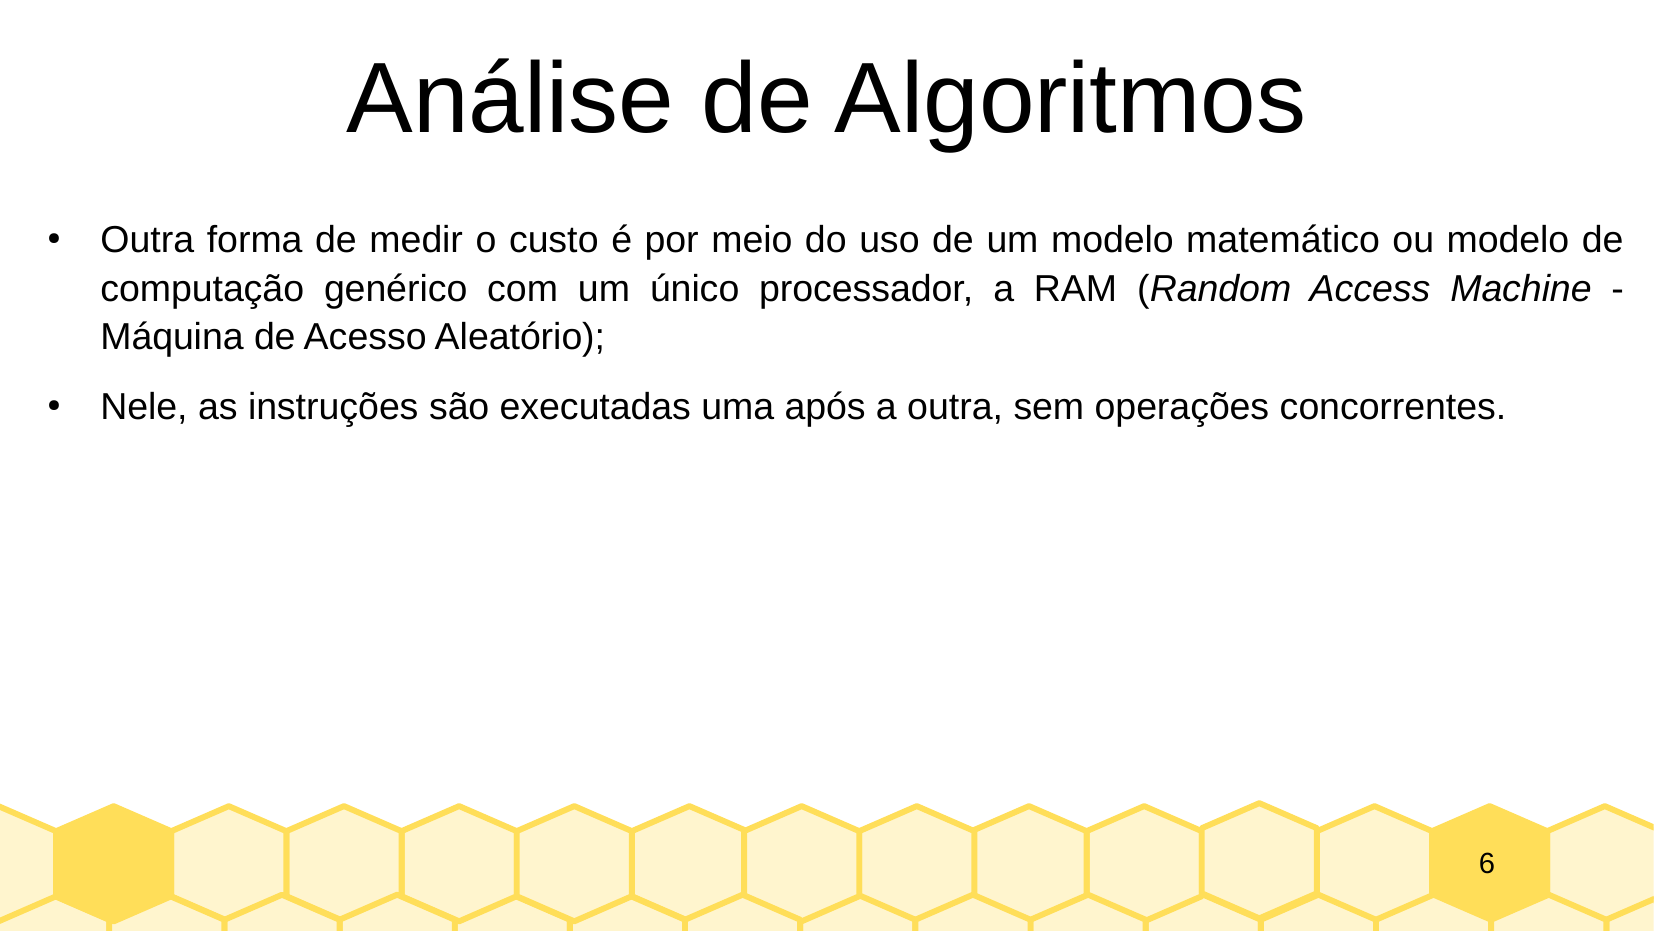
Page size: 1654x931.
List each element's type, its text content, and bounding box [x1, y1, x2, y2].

title Análise de Algoritmos [29, 23, 1625, 172]
list Outra forma de medir o custo é por meio do uso de um modelo matemático ou modelo de computação genérico com um único processador, a RAM (Random Access Machine - Máquina de Acesso Aleatório); Nele, as instruções são executadas uma após a outra, sem operações concorrentes. [29, 212, 1625, 745]
